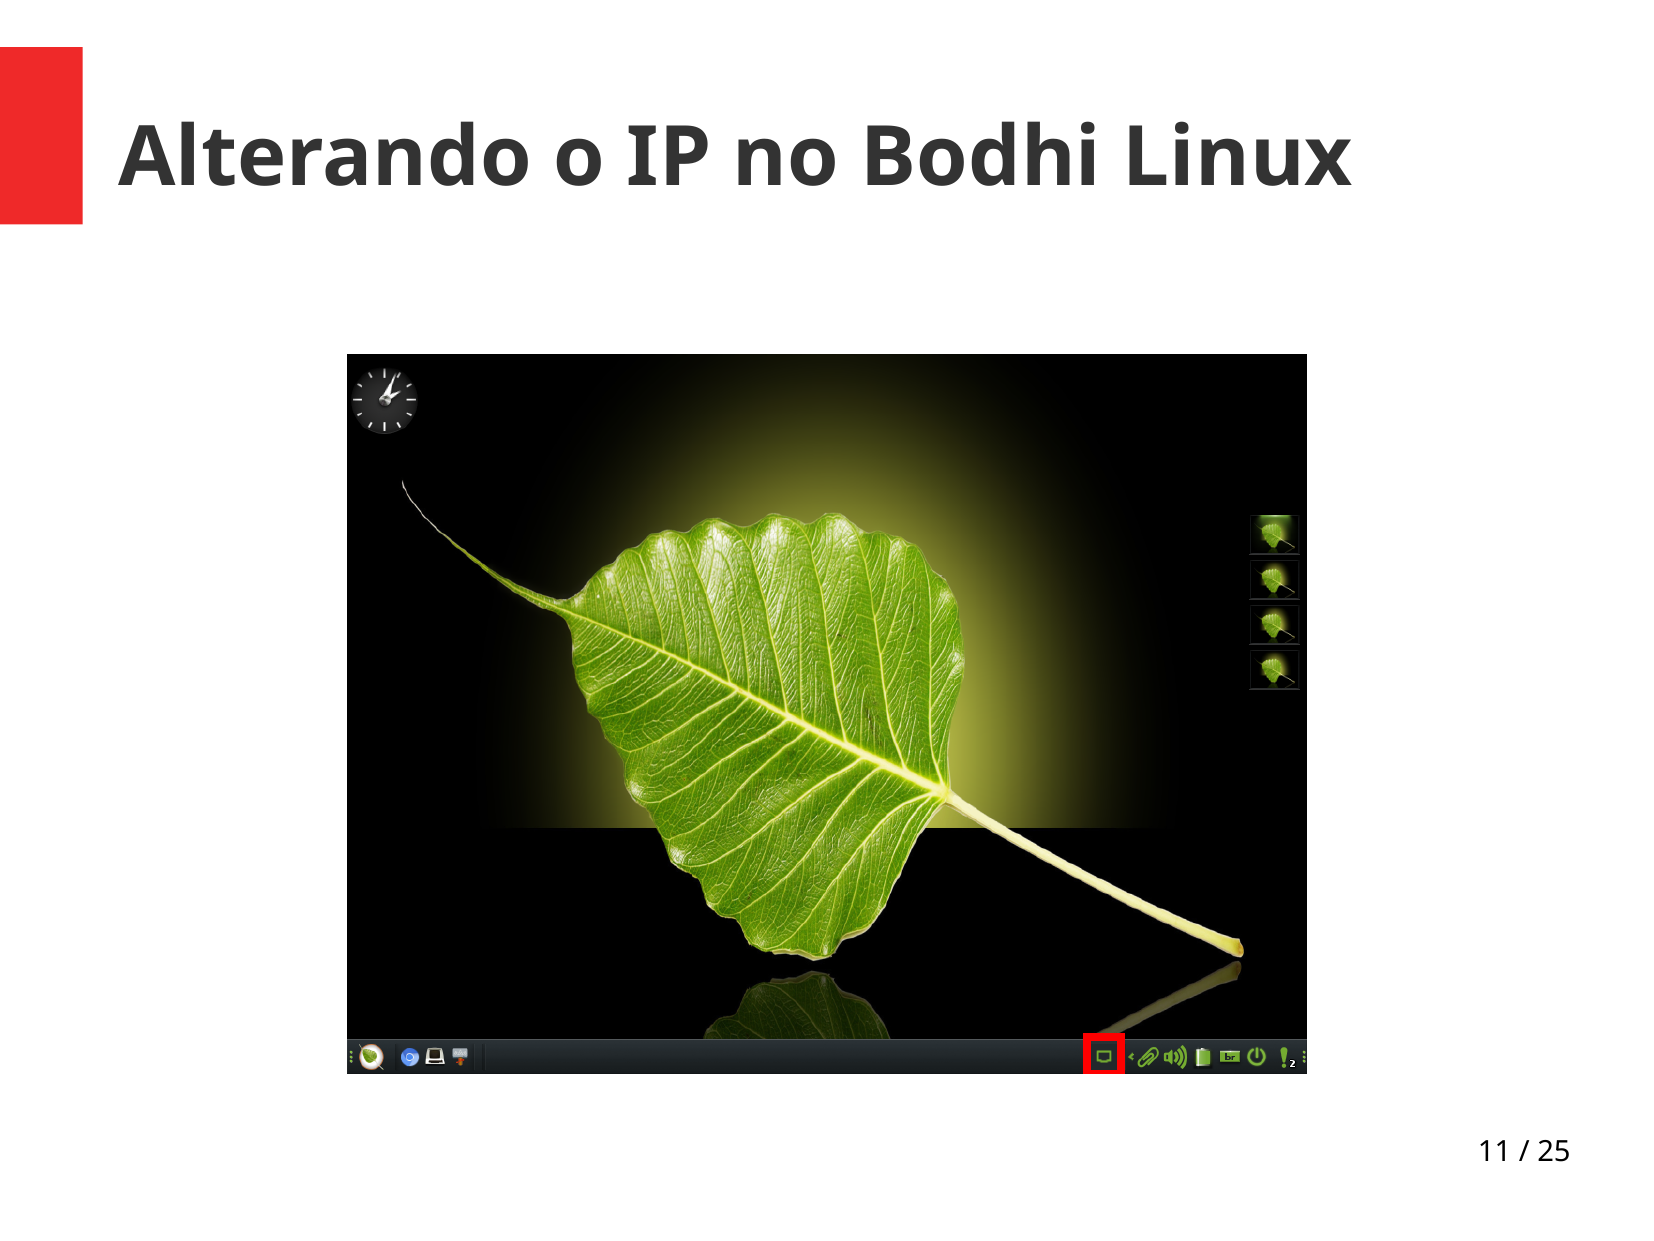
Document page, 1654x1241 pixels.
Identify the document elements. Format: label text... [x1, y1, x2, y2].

title Alterando o IP no Bodhi Linux [118, 49, 1571, 257]
picture [347, 354, 1307, 1074]
